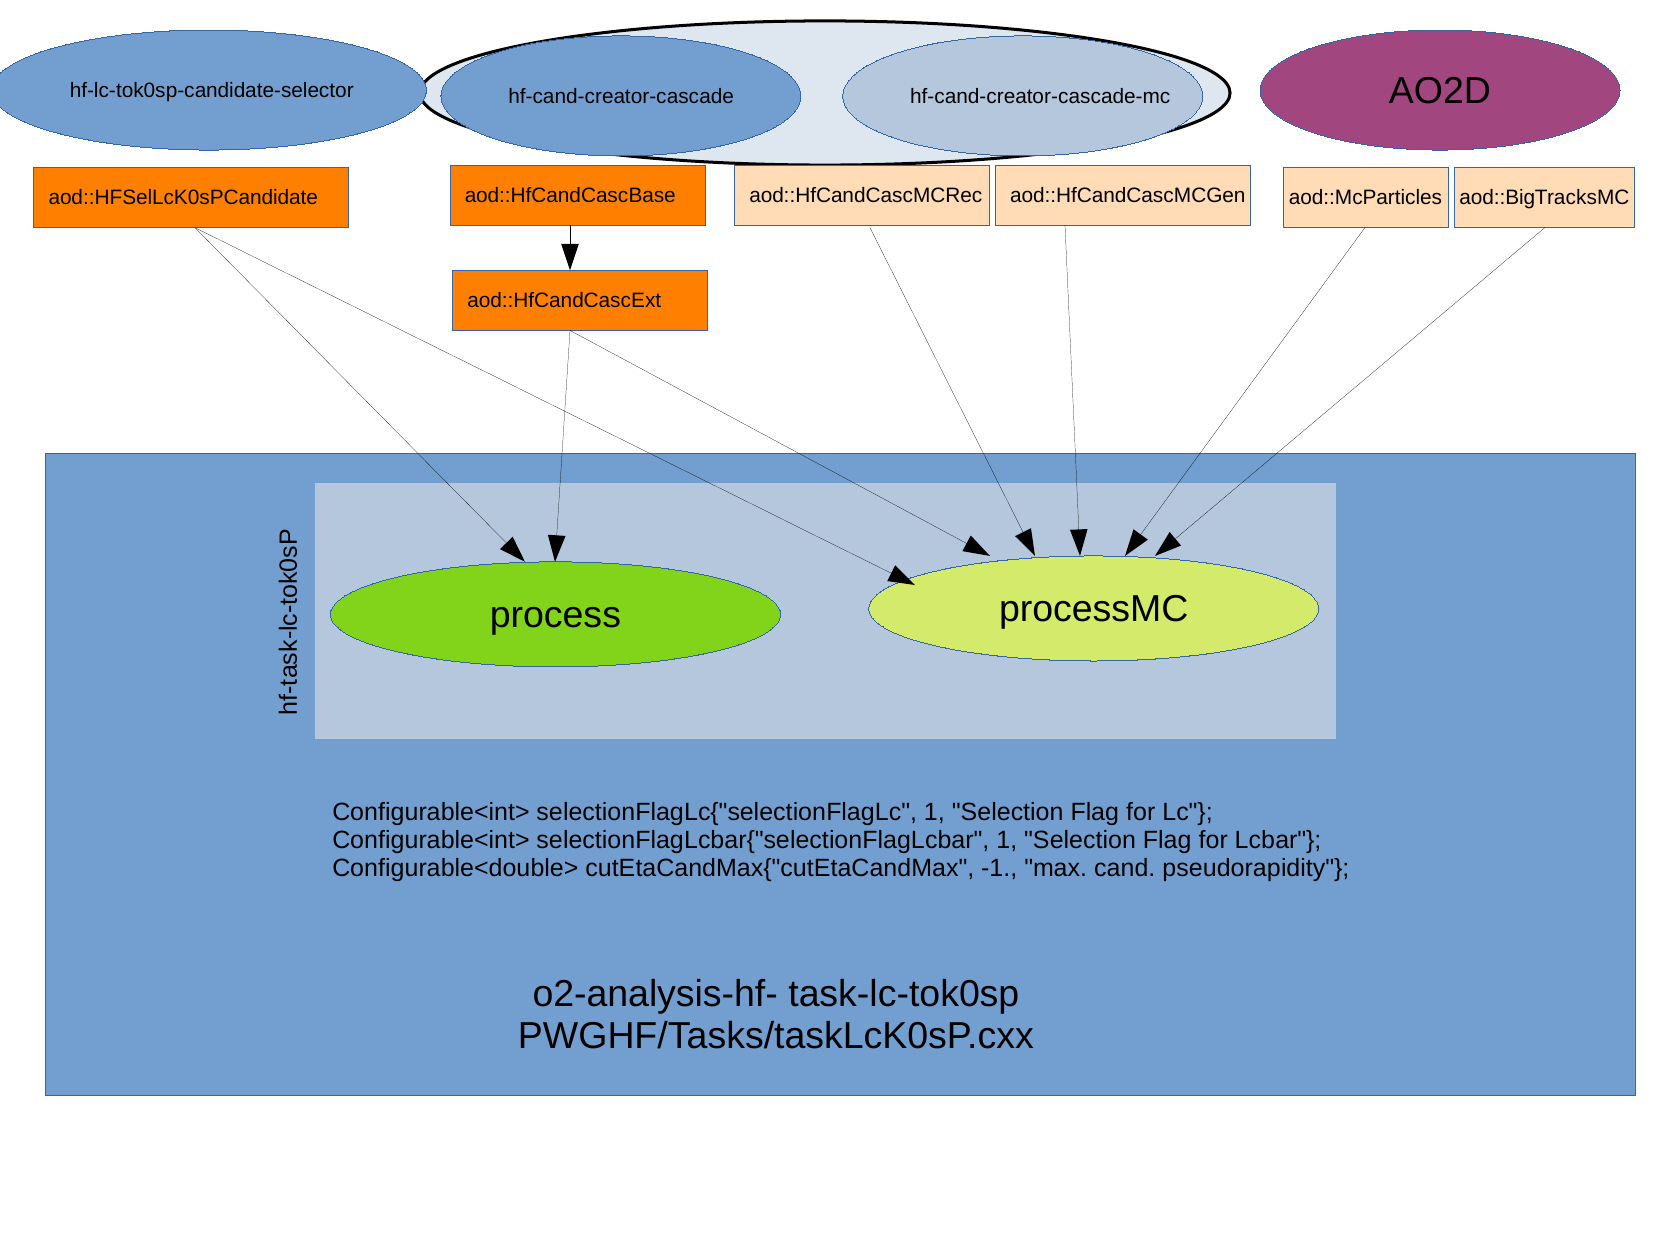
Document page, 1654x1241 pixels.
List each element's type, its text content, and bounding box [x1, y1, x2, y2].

text_box aod::HfCandCascMCGen [995, 165, 1251, 226]
text_box aod::McParticles [1283, 167, 1449, 228]
text_box AO2D [1260, 30, 1621, 151]
text_box aod::BigTracksMC [1454, 167, 1635, 228]
text_box hf-cand-creator-cascade [440, 35, 801, 156]
text_box [423, 47, 512, 125]
text_box o2-analysis-hf- task-lc-tok0sp PWGHF/Tasks/taskLcK0sP.cxx [503, 964, 1050, 1064]
text_box aod::HfCandCascExt [452, 270, 708, 331]
text_box aod::HFSelLcK0sPCandidate [33, 167, 349, 228]
text_box [652, 453, 1079, 578]
text_box [45, 453, 1636, 1096]
text_box [1076, 453, 1199, 556]
text_box [419, 453, 561, 562]
text_box aod::HfCandCascMCRec [734, 165, 990, 226]
text_box hf-task-lc-tok0sP [266, 513, 310, 731]
text_box [556, 20, 1231, 165]
text_box hf-lc-tok0sp-candidate-selector [0, 30, 427, 151]
text_box process [330, 561, 781, 667]
text_box Configurable<int> selectionFlagLc{"selectionFlagLc", 1, "Selection Flag for Lc"}; Configurable<int> selectionFlagLcbar{"selectionFlagLcbar", 1, "Selection Flag for Lcbar"}; Configurable<double> cutEtaCandMax{"cutEtaCandMax", -1., "max. cand. pseudorapidity"}; [317, 790, 1367, 917]
text_box hf-cand-creator-cascade-mc [842, 35, 1203, 156]
text_box processMC [868, 555, 1319, 662]
text_box aod::HfCandCascBase [450, 165, 706, 226]
